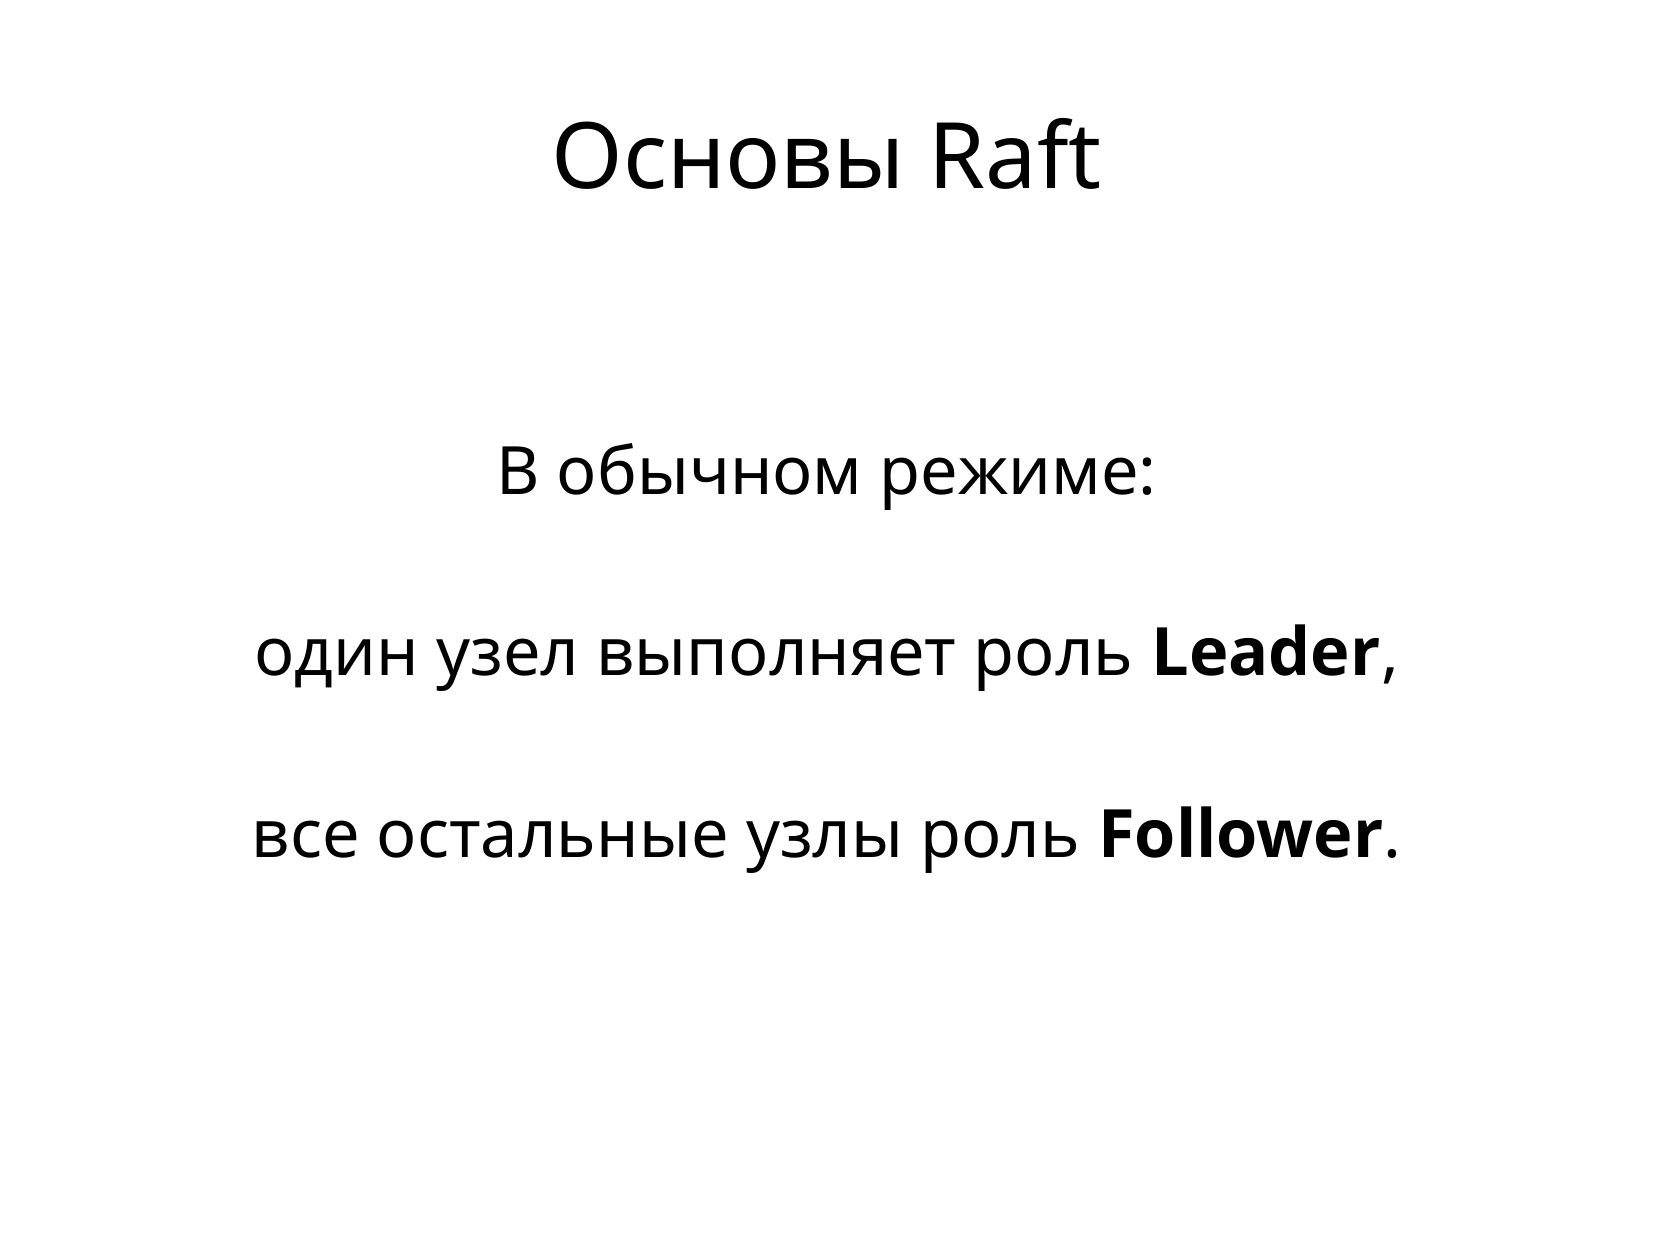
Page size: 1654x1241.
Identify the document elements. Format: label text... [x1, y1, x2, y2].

subtitle В обычном режиме: один узел выполняет роль Leader, все остальные узлы роль Follower. [82, 290, 1571, 1010]
title Основы Raft [82, 49, 1571, 257]
